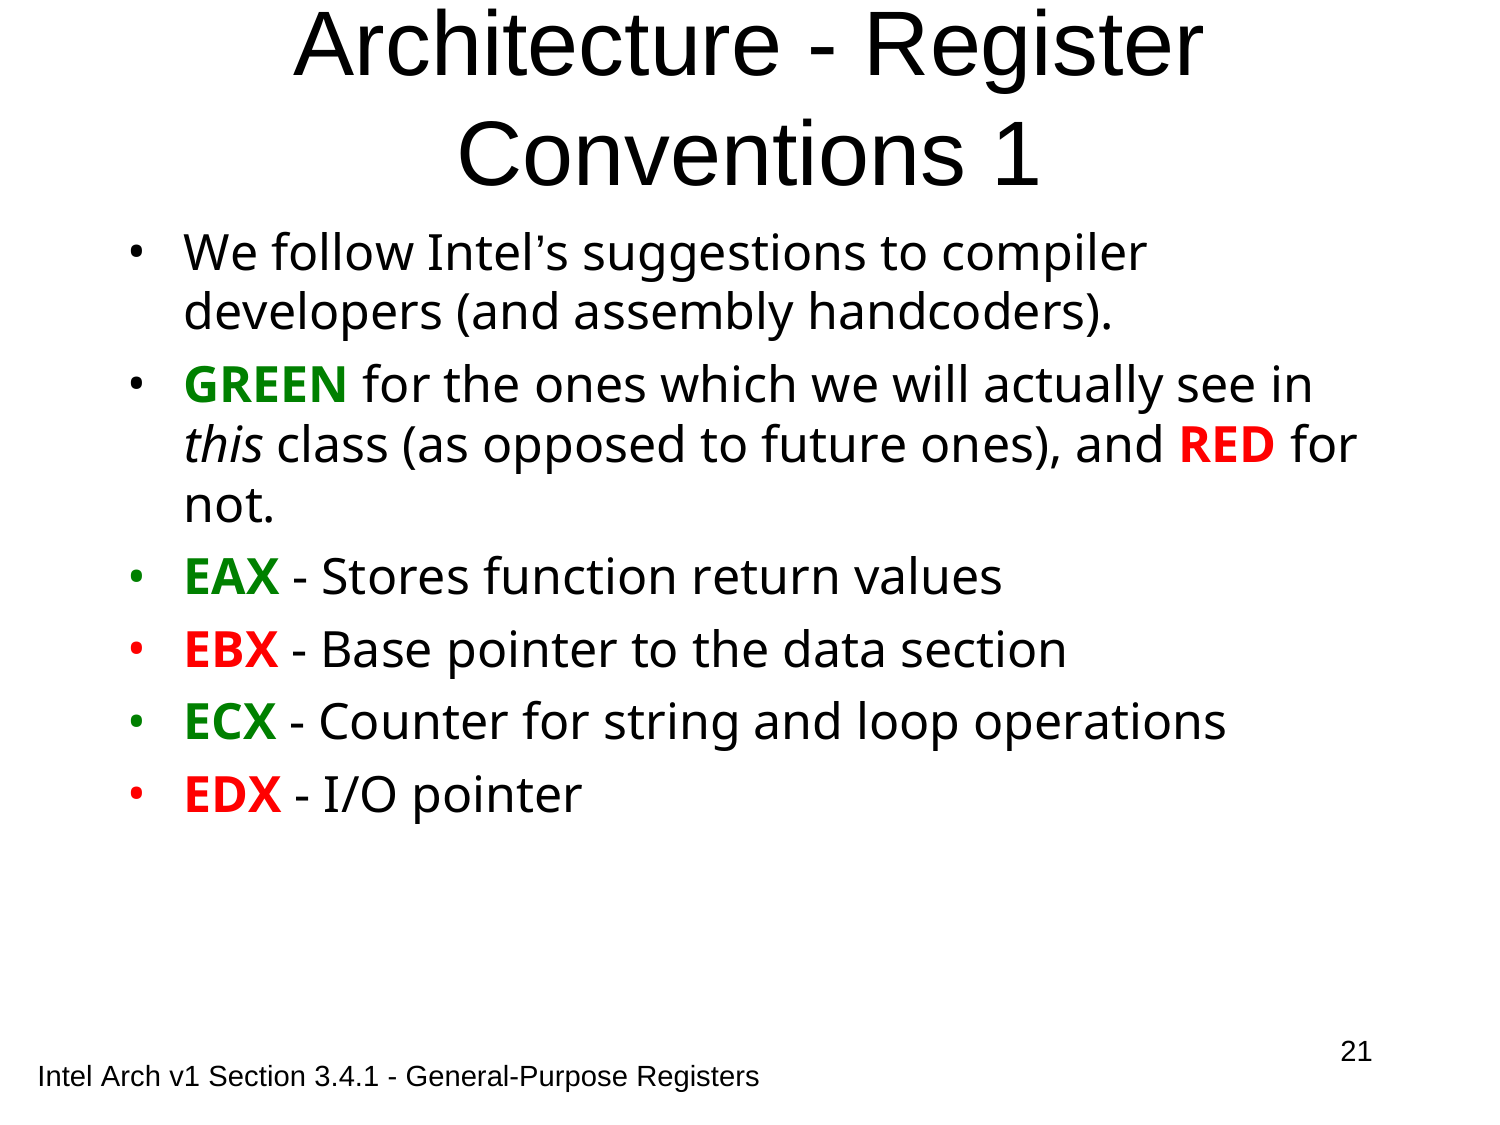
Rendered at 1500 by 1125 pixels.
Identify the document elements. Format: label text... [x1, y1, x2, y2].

list We follow Intel’s suggestions to compiler developers (and assembly handcoders). GREEN for the ones which we will actually see in this class (as opposed to future ones), and RED for not. EAX - Stores function return values EBX - Base pointer to the data section ECX - Counter for string and loop operations EDX - I/O pointer [112, 212, 1388, 998]
text_box <number> [1074, 1025, 1388, 1101]
title Architecture - Register Conventions 1 [112, 0, 1388, 212]
text_box Intel Arch v1 Section 3.4.1 - General-Purpose Registers [22, 1049, 776, 1101]
